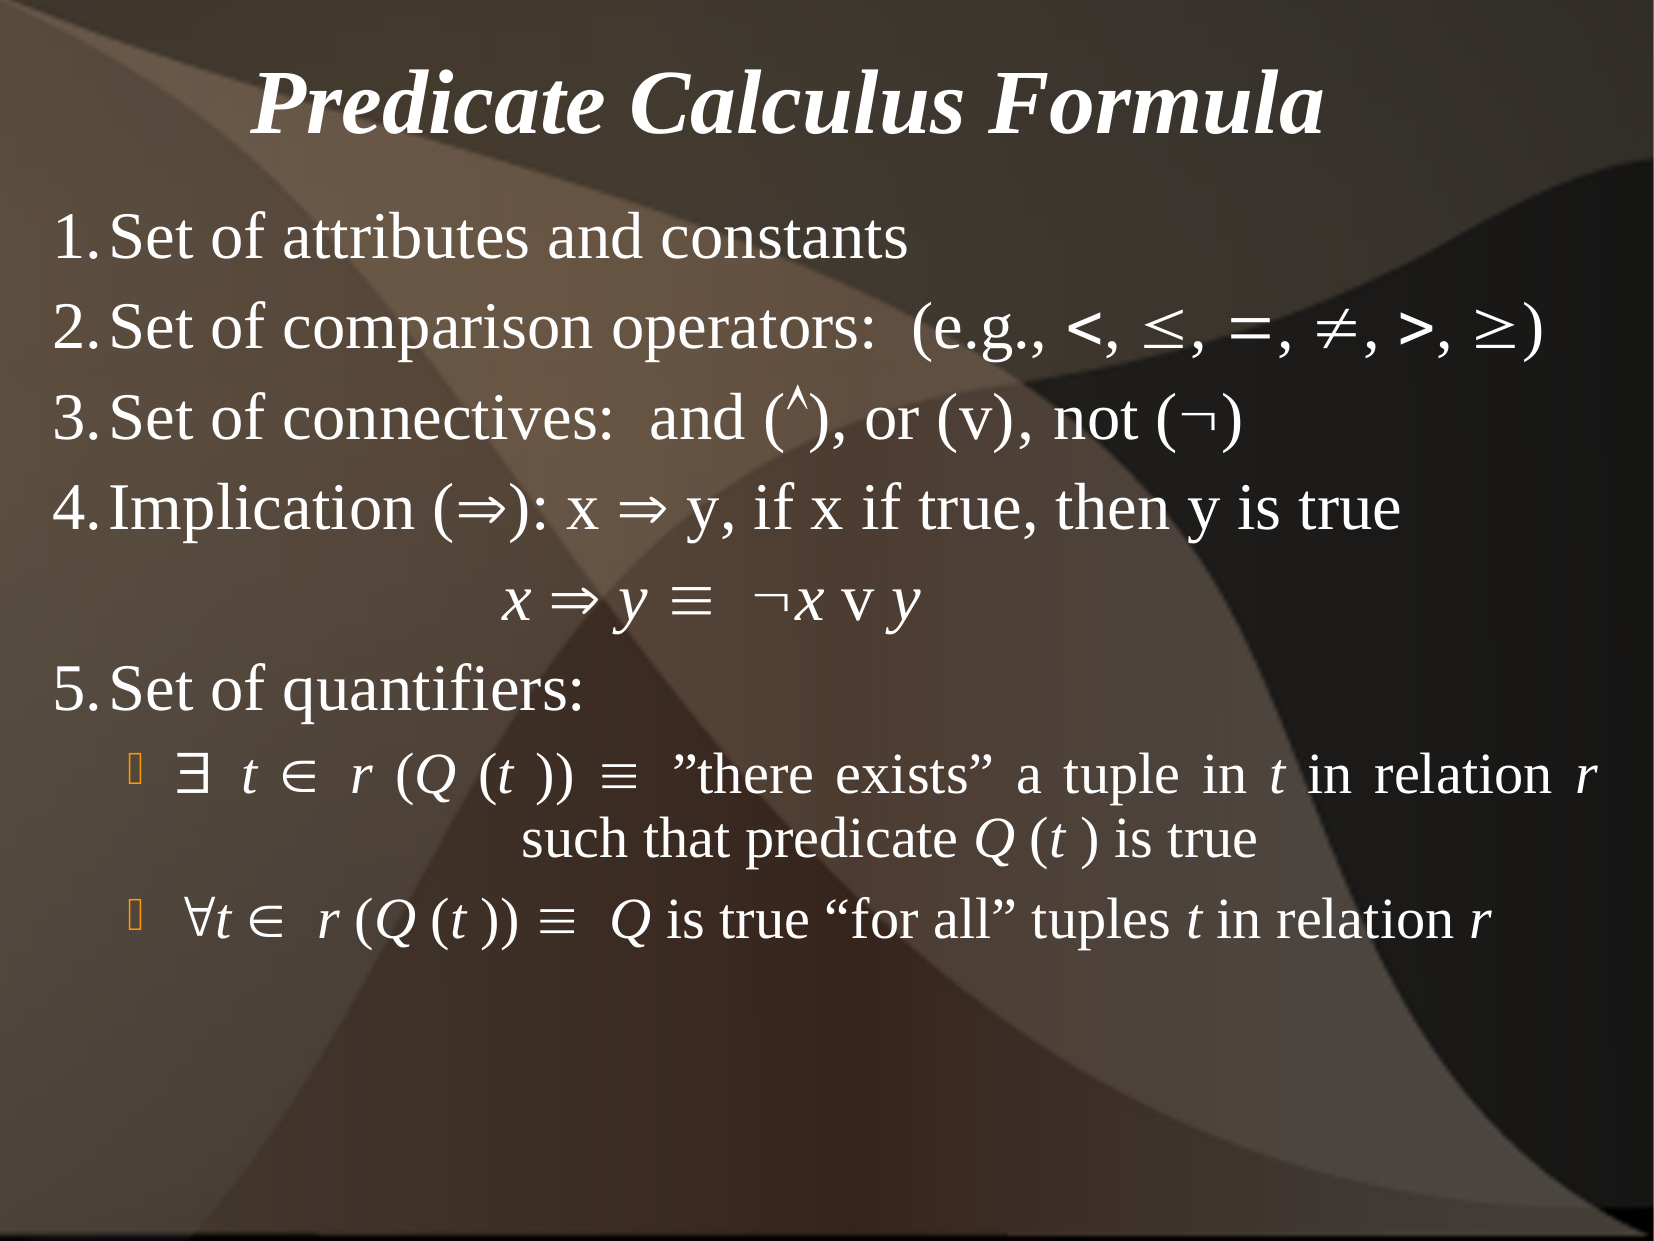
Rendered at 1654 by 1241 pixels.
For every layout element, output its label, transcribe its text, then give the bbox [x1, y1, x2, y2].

picture [0, 0, 1654, 1241]
list 1. Set of attributes and constants 2. Set of comparison operators: (e.g., , , , , , ) 3. Set of connectives: and (), or (v)‚ not () 4. Implication (): x  y, if x if true, then y is true x  y x v y 5. Set of quantifiers: t r (Q (t )) ”there exists” a tuple in t in relation r such that predicate Q (t ) is true t r (Q (t )) Q is true “for all” tuples t in relation r [37, 191, 1613, 1126]
title Predicate Calculus Formula [125, 43, 1451, 161]
